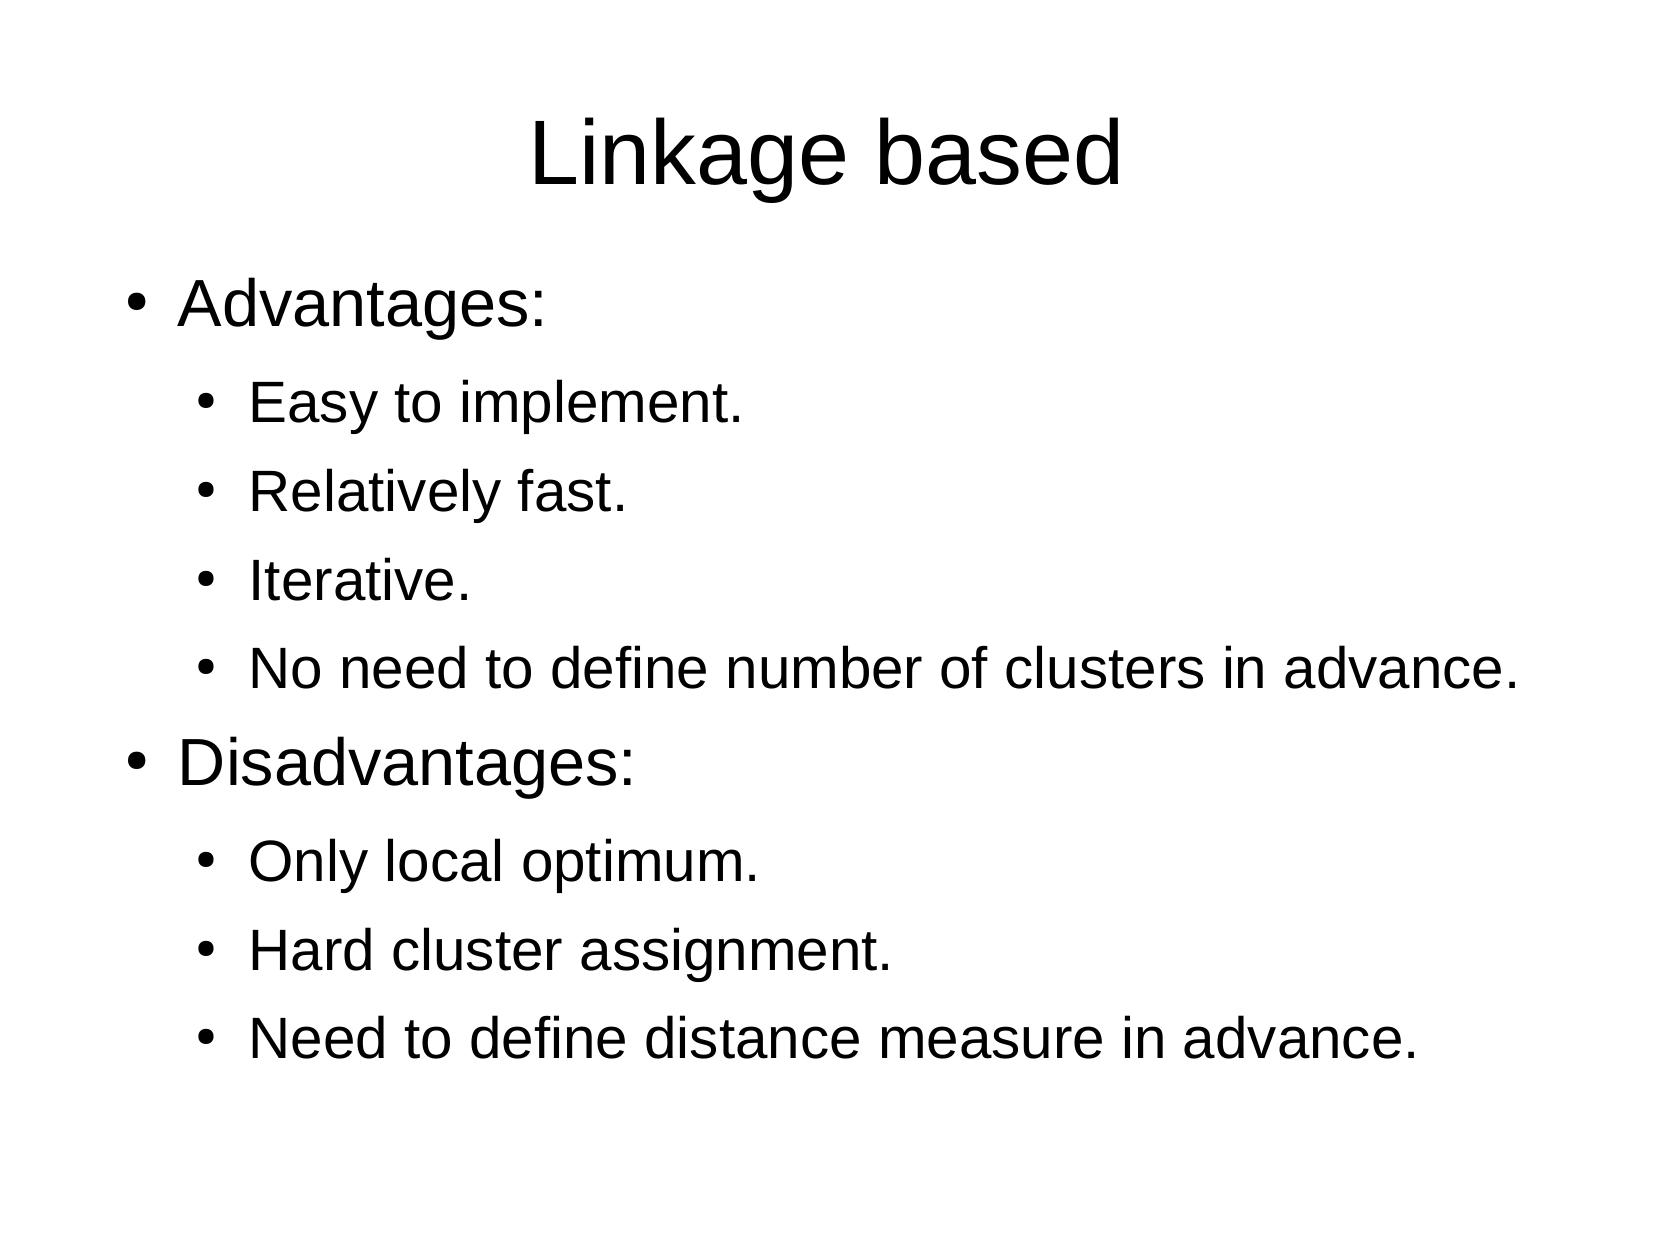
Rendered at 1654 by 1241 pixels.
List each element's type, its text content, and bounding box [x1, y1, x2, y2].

list Advantages: Easy to implement. Relatively fast. Iterative. No need to define number of clusters in advance. Disadvantages: Only local optimum. Hard cluster assignment. Need to define distance measure in advance. [107, 265, 1596, 1085]
title Linkage based [82, 56, 1571, 250]
